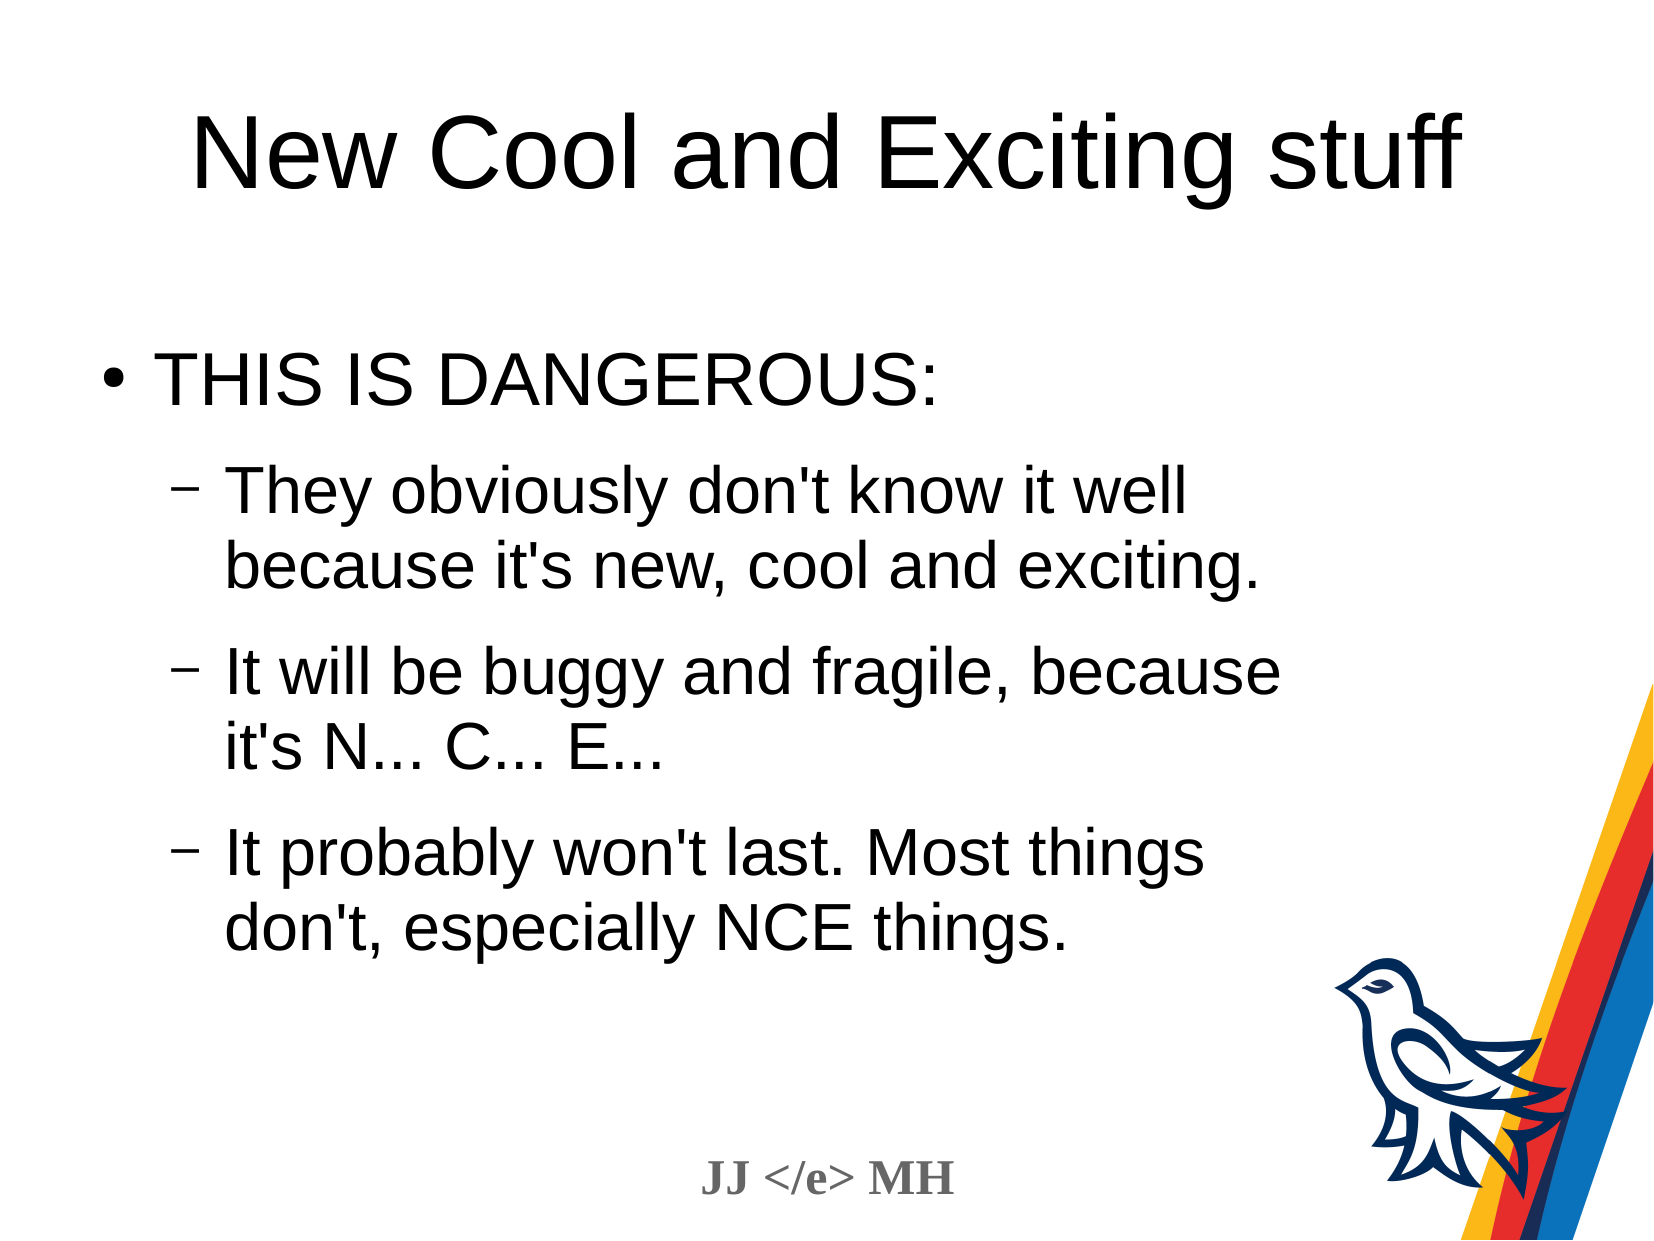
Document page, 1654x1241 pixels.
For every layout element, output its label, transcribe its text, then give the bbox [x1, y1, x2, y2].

title New Cool and Exciting stuff [82, 49, 1571, 257]
picture [1324, 684, 1654, 1240]
list THIS IS DANGEROUS: They obviously don't know it well because it's new, cool and exciting. It will be buggy and fragile, because it's N... C... E... It probably won't last. Most things don't, especially NCE things. [82, 337, 1300, 1057]
